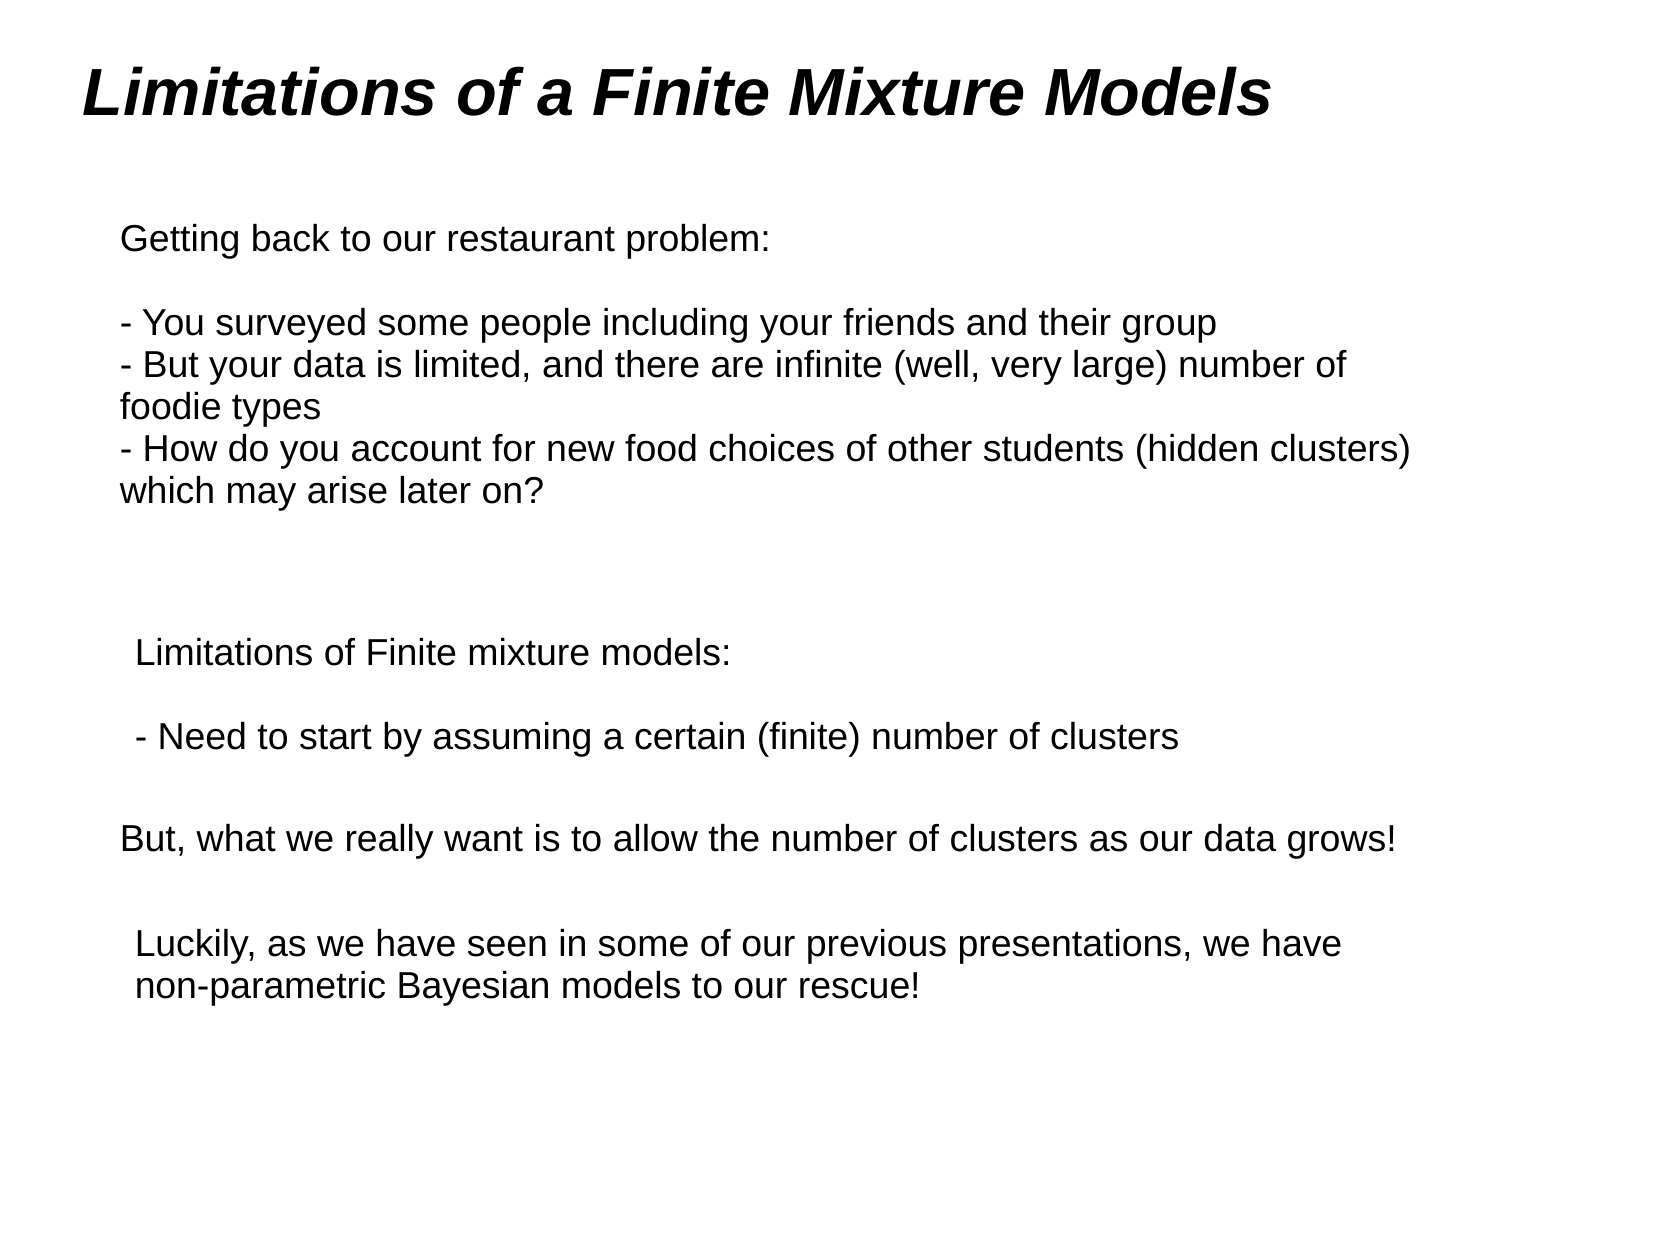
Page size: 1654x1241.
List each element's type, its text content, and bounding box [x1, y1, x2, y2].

text_box But, what we really want is to allow the number of clusters as our data grows! [105, 810, 1501, 867]
text_box Luckily, as we have seen in some of our previous presentations, we have non-parametric Bayesian models to our rescue! [120, 915, 1411, 1014]
title Limitations of a Finite Mixture Models [82, 49, 1396, 136]
text_box Limitations of Finite mixture models: - Need to start by assuming a certain (finite) number of clusters [120, 540, 1501, 807]
text_box Getting back to our restaurant problem: - You surveyed some people including your friends and their group - But your data is limited, and there are infinite (well, very large) number of foodie types - How do you account for new food choices of other students (hidden clusters) which may arise later on? [105, 210, 1471, 603]
